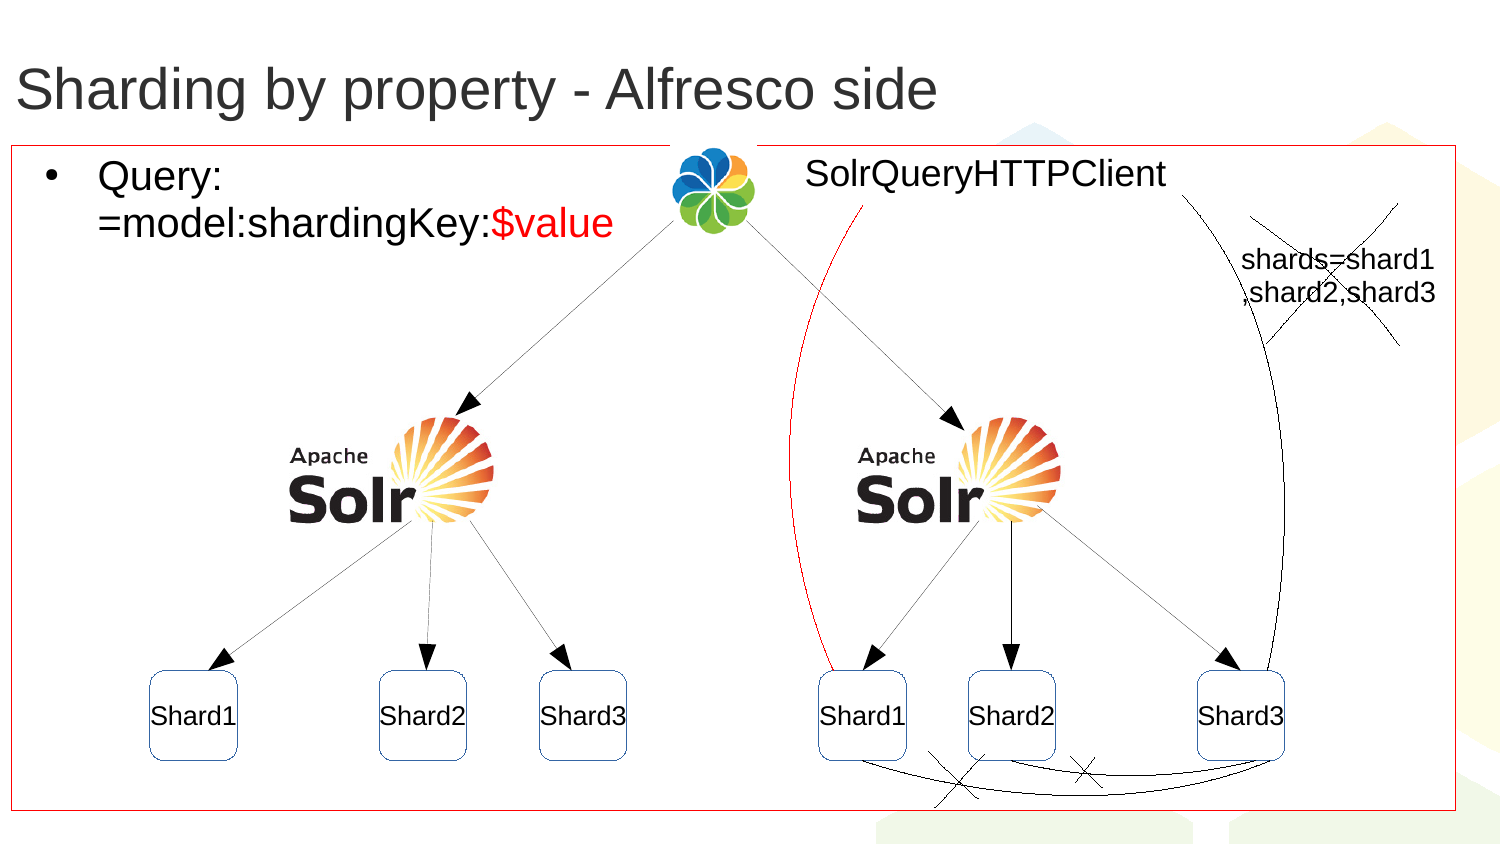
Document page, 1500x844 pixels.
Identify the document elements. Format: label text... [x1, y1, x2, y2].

text_box Query: =model:shardingKey:$value [11, 145, 1456, 811]
text_box Shard1 [149, 670, 238, 761]
text_box shards=shard1,shard2,shard3 [1226, 235, 1456, 349]
picture [0, 0, 1500, 844]
text_box Shard2 [379, 670, 467, 761]
text_box Shard1 [818, 670, 907, 761]
text_box Shard2 [968, 670, 1056, 761]
text_box Shard3 [1197, 670, 1285, 761]
title Sharding by property - Alfresco side [15, 32, 1459, 146]
text_box SolrQueryHTTPClient [789, 145, 1183, 245]
text_box Shard3 [539, 670, 627, 761]
